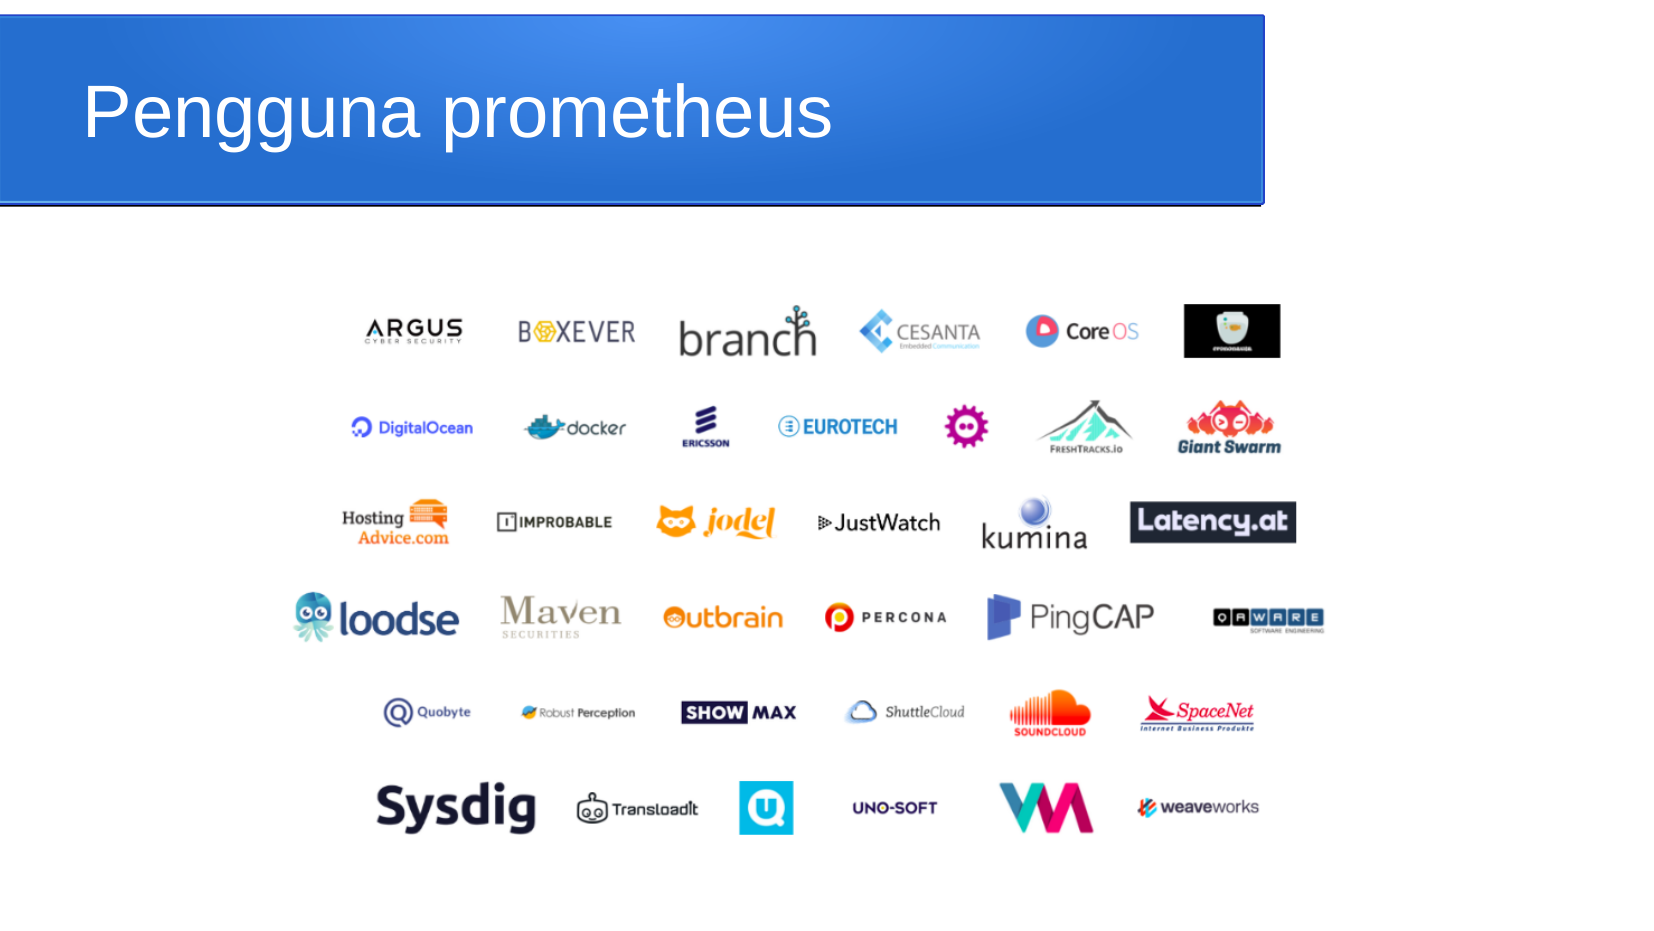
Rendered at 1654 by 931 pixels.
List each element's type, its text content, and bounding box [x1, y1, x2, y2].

title Pengguna prometheus [82, 35, 1235, 189]
picture [269, 265, 1351, 856]
